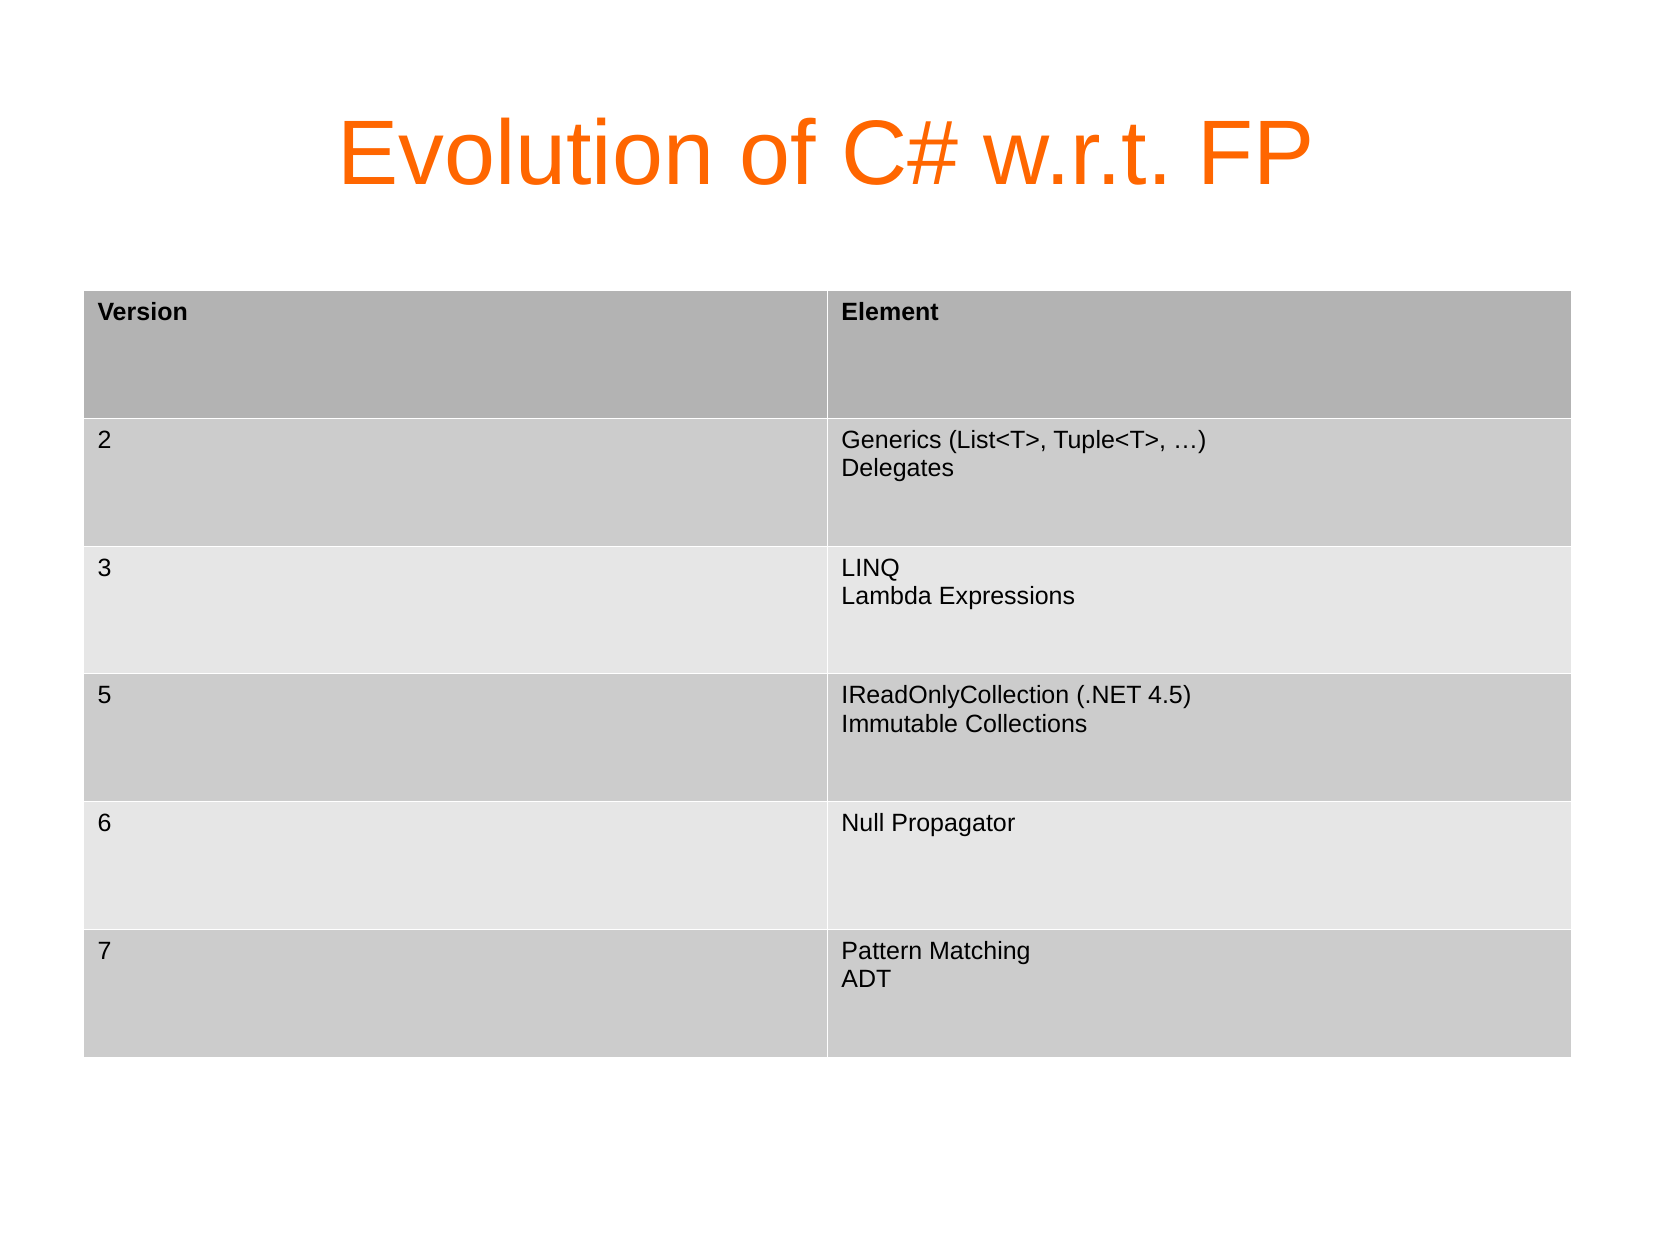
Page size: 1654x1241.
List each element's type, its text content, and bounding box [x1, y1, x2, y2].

table_cell 6 [84, 802, 827, 929]
table_cell Null Propagator [828, 802, 1571, 929]
table_cell Generics (List<T>, Tuple<T>, …) Delegates [828, 419, 1571, 546]
table_cell Pattern Matching ADT [828, 930, 1571, 1057]
table_cell 2 [84, 419, 827, 546]
table_cell 7 [84, 930, 827, 1057]
table_cell 5 [84, 674, 827, 801]
table_cell 3 [84, 547, 827, 673]
table_header Element [828, 291, 1571, 418]
table_header Version [84, 291, 827, 418]
title Evolution of C# w.r.t. FP [82, 49, 1571, 257]
table_cell LINQ Lambda Expressions [828, 547, 1571, 673]
table_cell IReadOnlyCollection (.NET 4.5) Immutable Collections [828, 674, 1571, 801]
